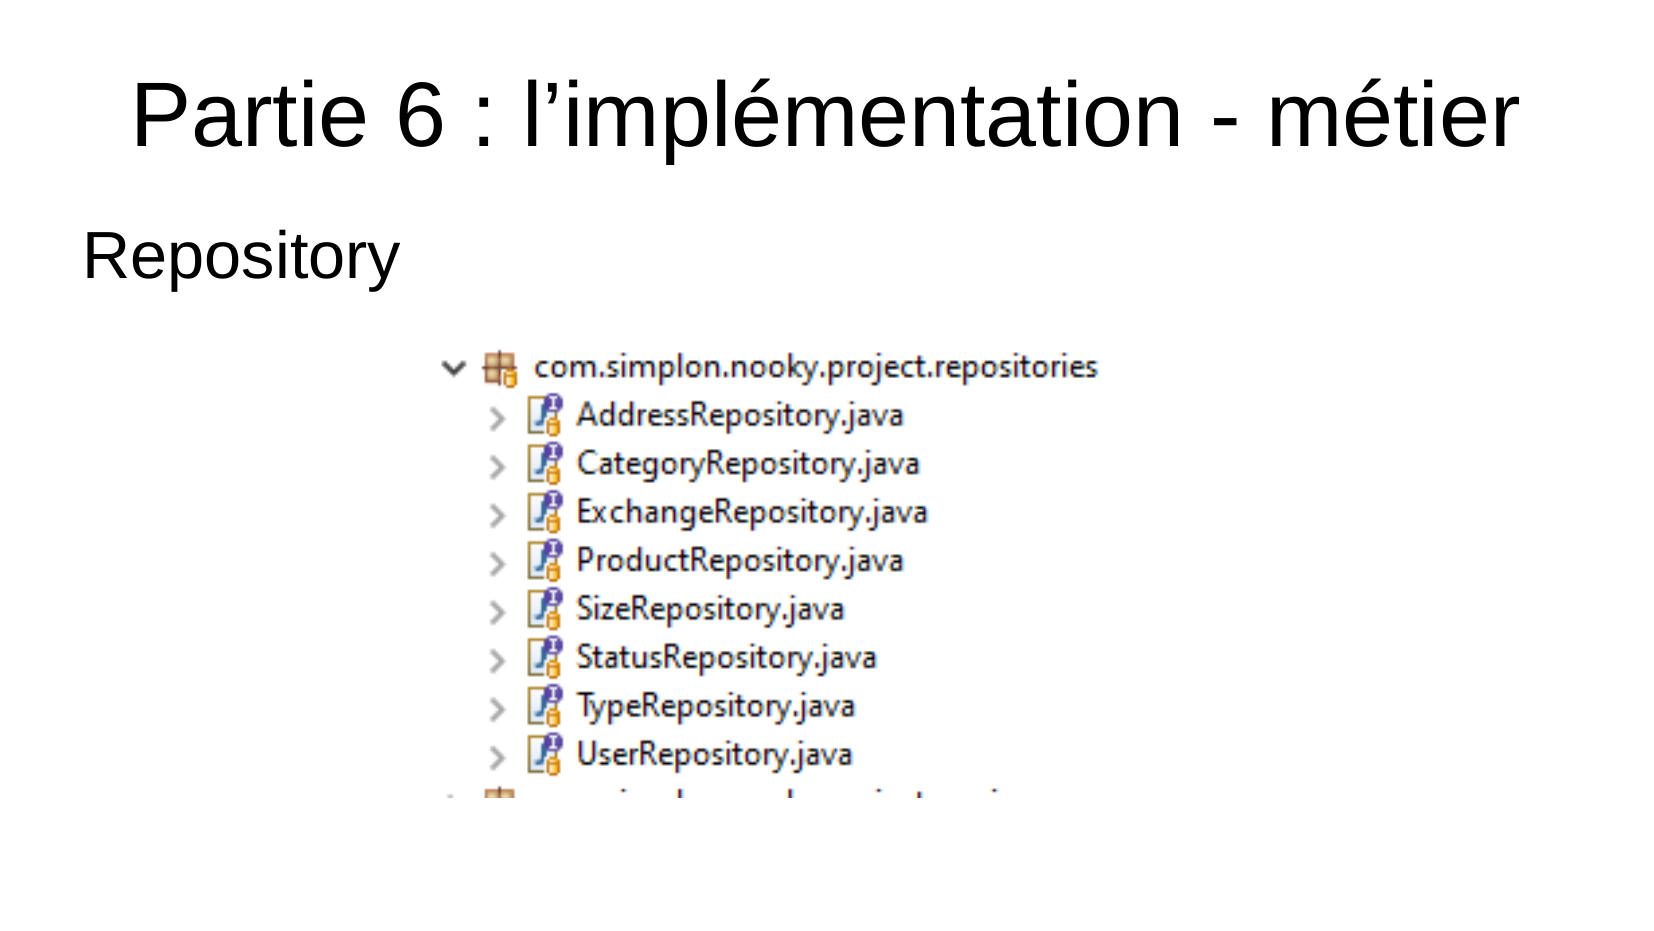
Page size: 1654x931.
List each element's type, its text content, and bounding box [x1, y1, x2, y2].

picture [405, 343, 1182, 798]
title Partie 6 : l’implémentation - métier [82, 37, 1571, 193]
list Repository [82, 217, 1571, 758]
